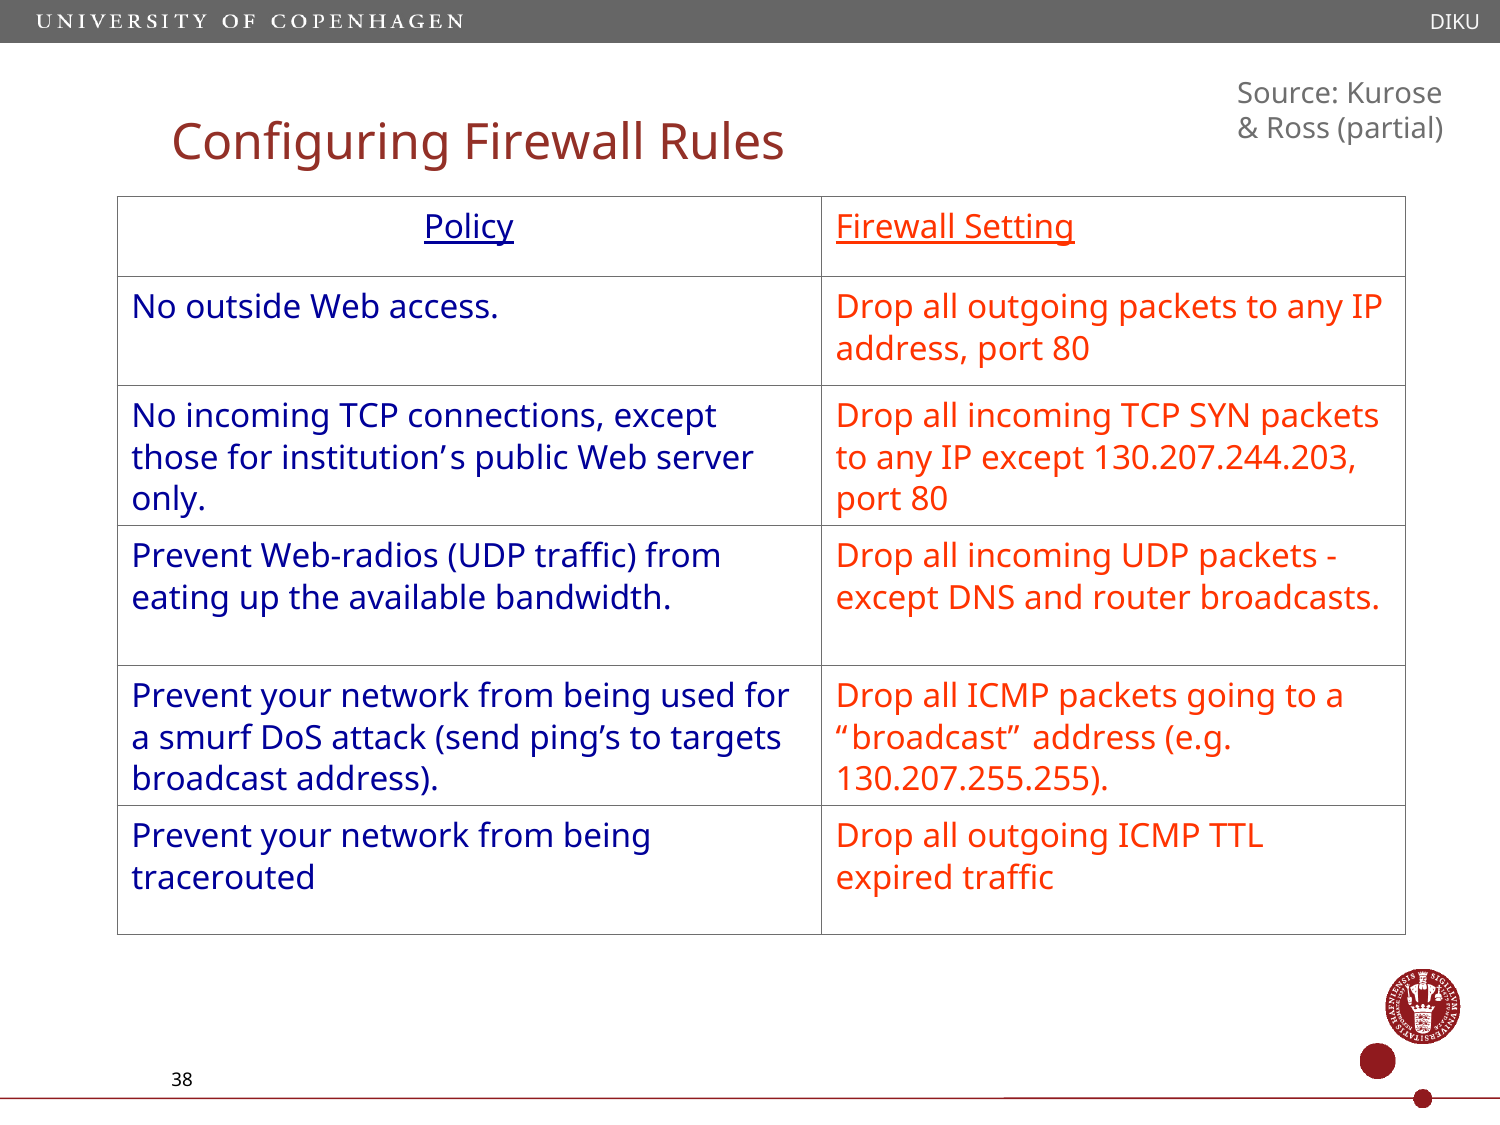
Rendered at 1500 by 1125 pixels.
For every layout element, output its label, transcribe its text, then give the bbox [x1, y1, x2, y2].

table_cell Prevent your network from being used for a smurf DoS attack (send ping’s to targets broadcast address). [118, 666, 821, 805]
picture [0, 910, 1500, 1122]
table_cell Drop all outgoing ICMP TTL expired traffic [822, 806, 1405, 934]
table_cell Drop all incoming TCP SYN packets to any IP except 130.207.244.203, port 80 [822, 386, 1405, 525]
table_cell Prevent Web-radios (UDP traffic) from eating up the available bandwidth. [118, 526, 821, 665]
text_box DIKU [469, 0, 1495, 43]
text_box Configuring Firewall Rules [171, 75, 1329, 171]
table_header Firewall Setting [822, 197, 1405, 276]
table_cell Drop all incoming UDP packets - except DNS and router broadcasts. [822, 526, 1405, 665]
table_cell Prevent your network from being tracerouted [118, 806, 821, 934]
table_header Policy [118, 197, 821, 276]
table_cell No outside Web access. [118, 277, 821, 385]
table_cell No incoming TCP connections, except those for institution’s public Web server only. [118, 386, 821, 525]
table_cell Drop all ICMP packets going to a “broadcast” address (e.g. 130.207.255.255). [822, 666, 1405, 805]
text_box Source: Kurose & Ross (partial) [1222, 66, 1483, 152]
text_box <number> [171, 1067, 522, 1092]
table_cell Drop all outgoing packets to any IP address, port 80 [822, 277, 1405, 385]
